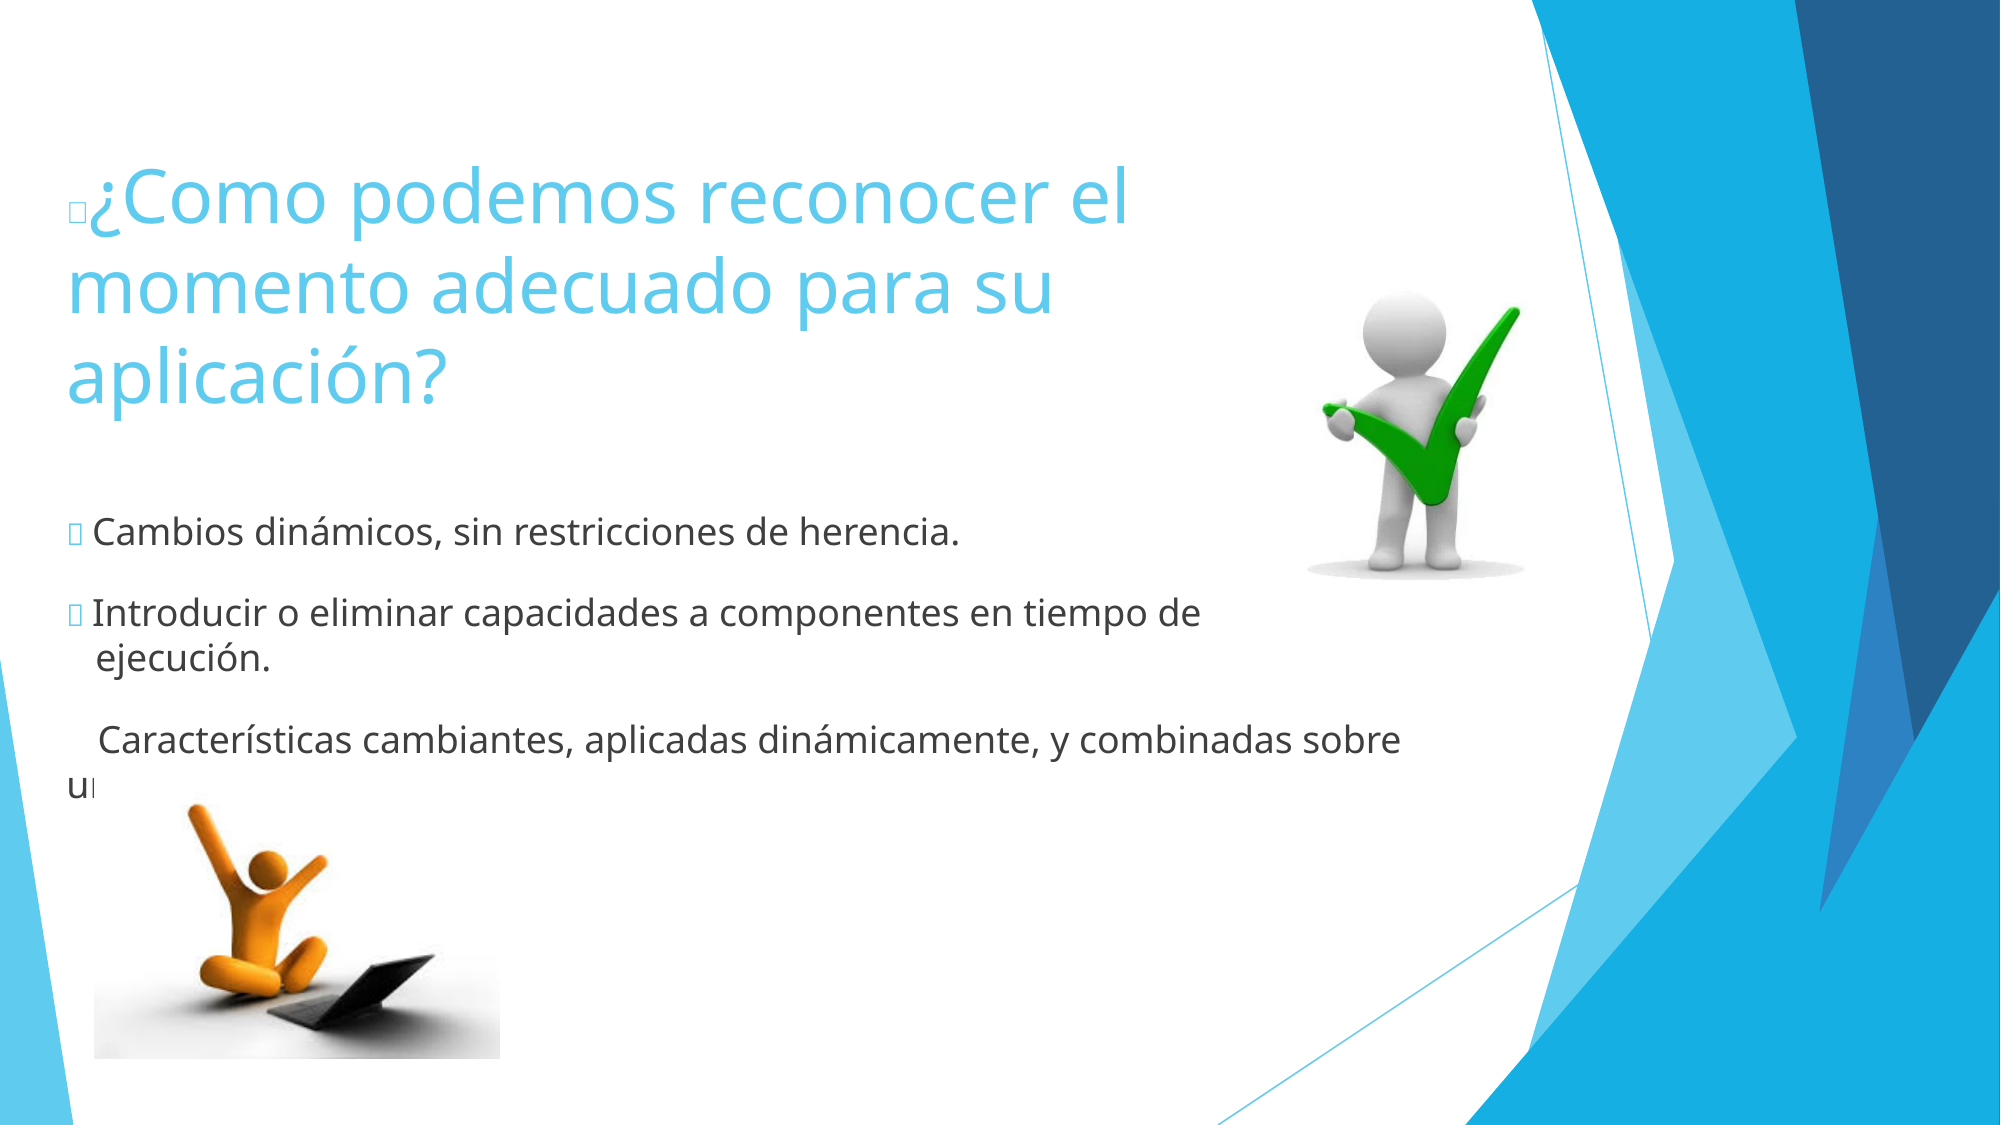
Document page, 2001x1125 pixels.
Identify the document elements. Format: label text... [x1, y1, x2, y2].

text_box [1465, 0, 2000, 1125]
picture [94, 755, 500, 1059]
text_box ¿Como podemos reconocer el momento adecuado para su aplicación?  Cambios dinámicos, sin restricciones de herencia.  Introducir o eliminar capacidades a componentes en tiempo de ejecución.  Características cambiantes, aplicadas dinámicamente, y combinadas sobre un componente. [64, 148, 1418, 843]
picture [1275, 271, 1538, 591]
text_box [0, 658, 74, 1125]
